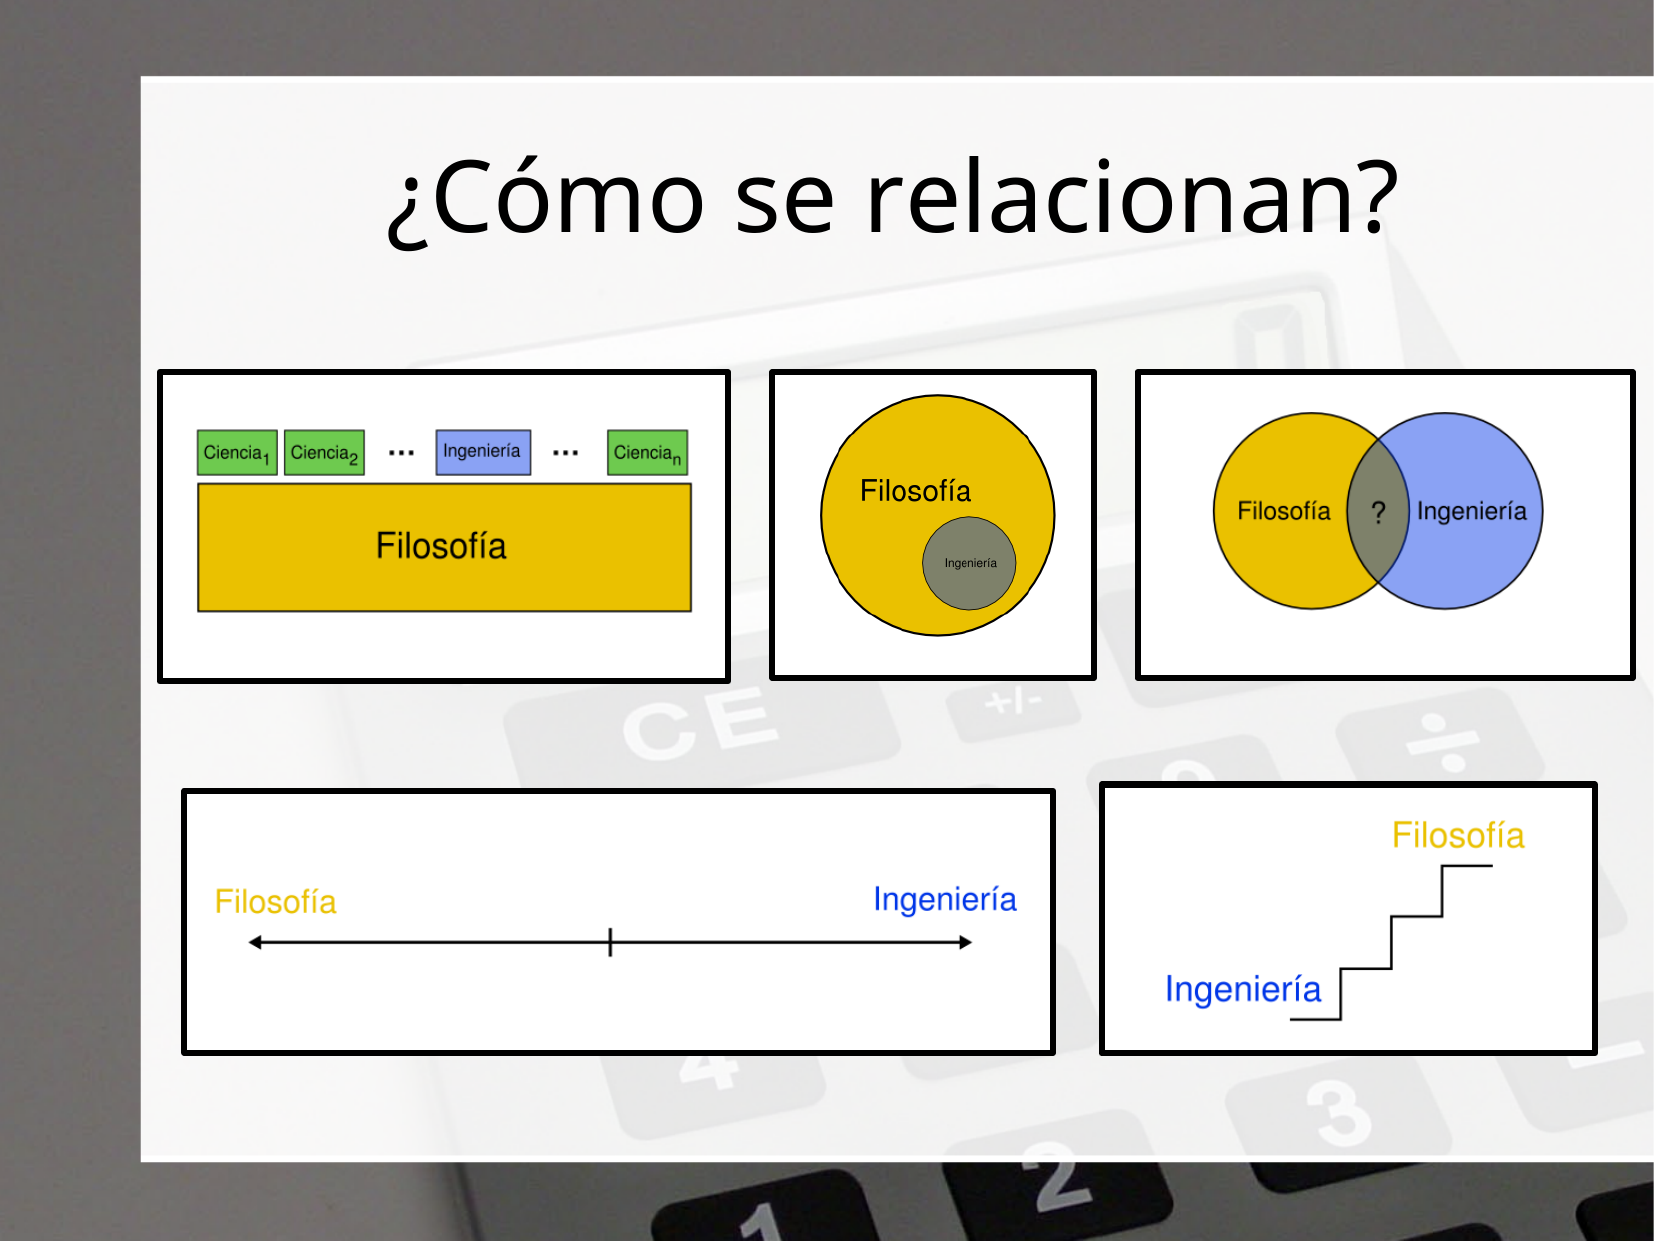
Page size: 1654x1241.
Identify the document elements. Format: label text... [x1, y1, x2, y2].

title ¿Cómo se relacionan? [150, 89, 1639, 297]
picture [0, 0, 1654, 1241]
